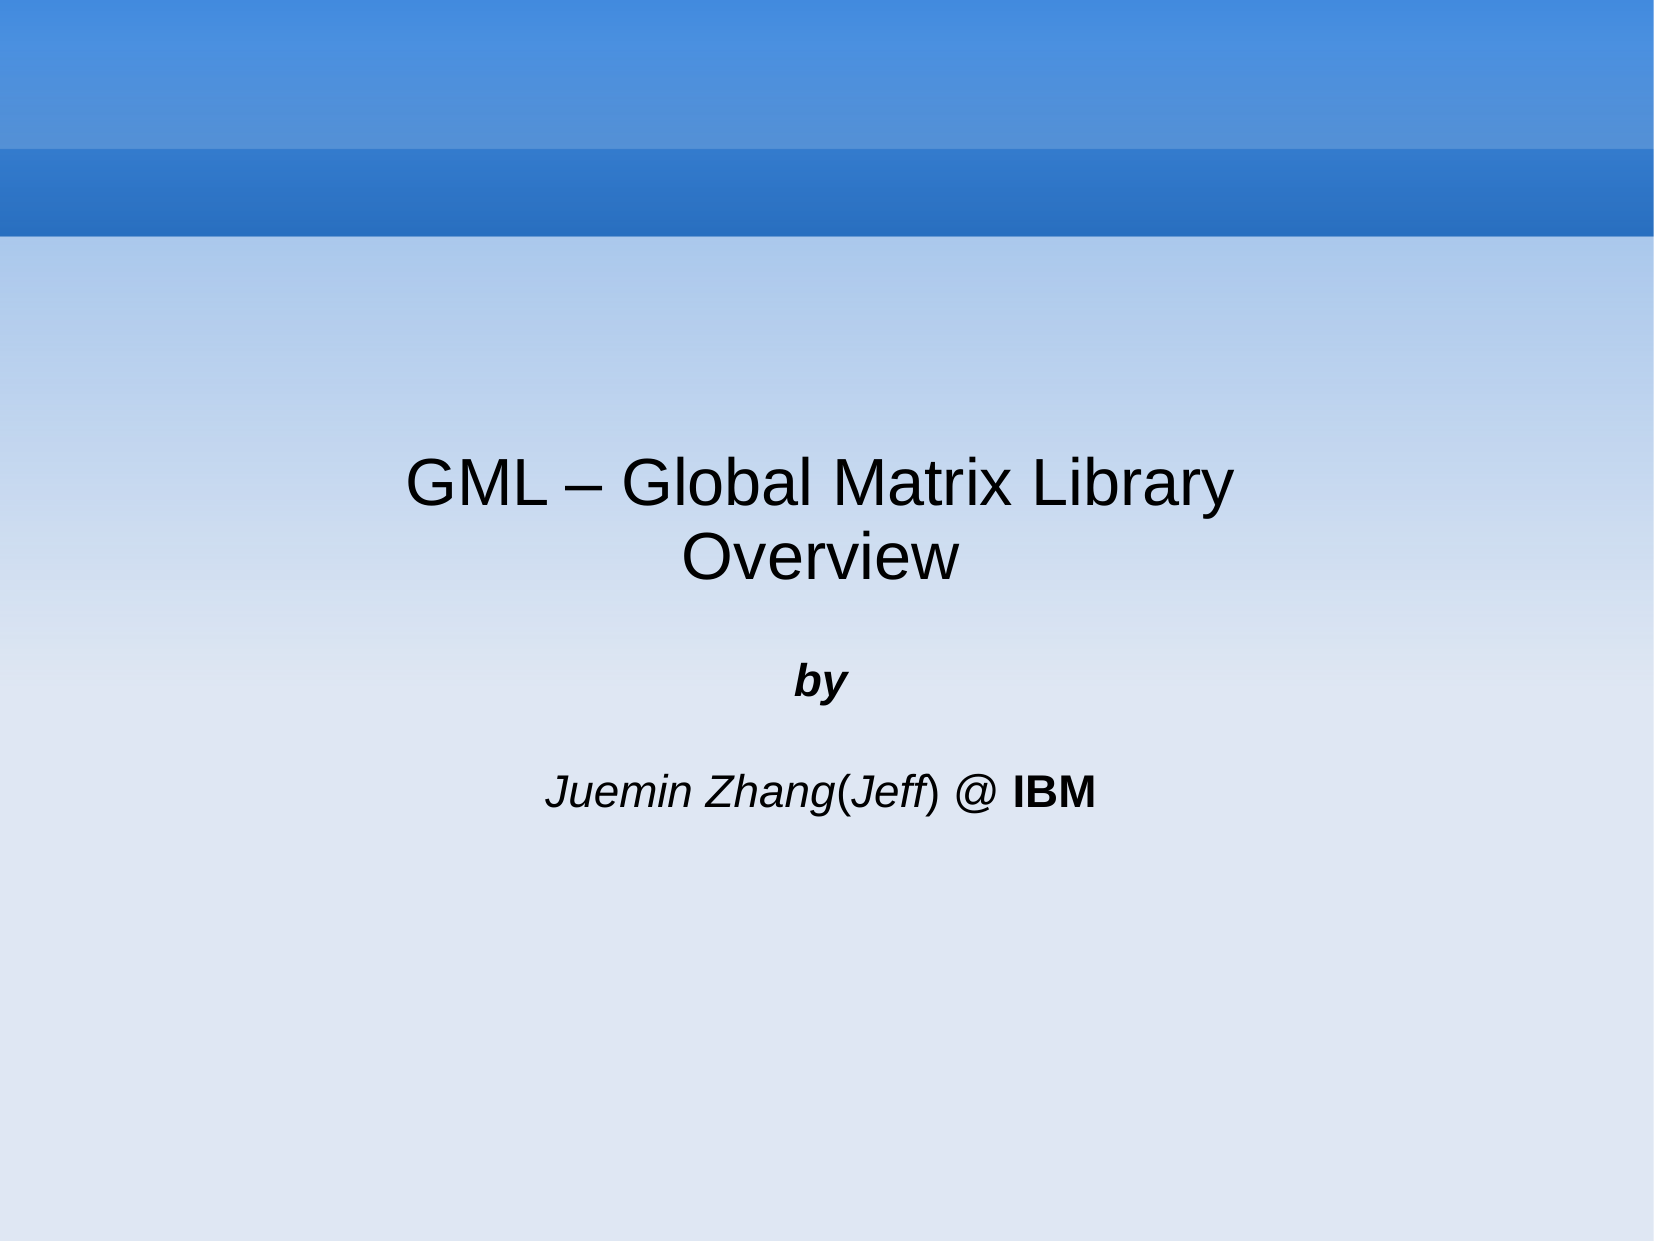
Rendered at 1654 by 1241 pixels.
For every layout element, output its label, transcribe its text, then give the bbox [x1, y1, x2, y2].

text_box GML – Global Matrix Library Overview by Juemin Zhang(Jeff) @ IBM [76, 225, 1565, 1109]
